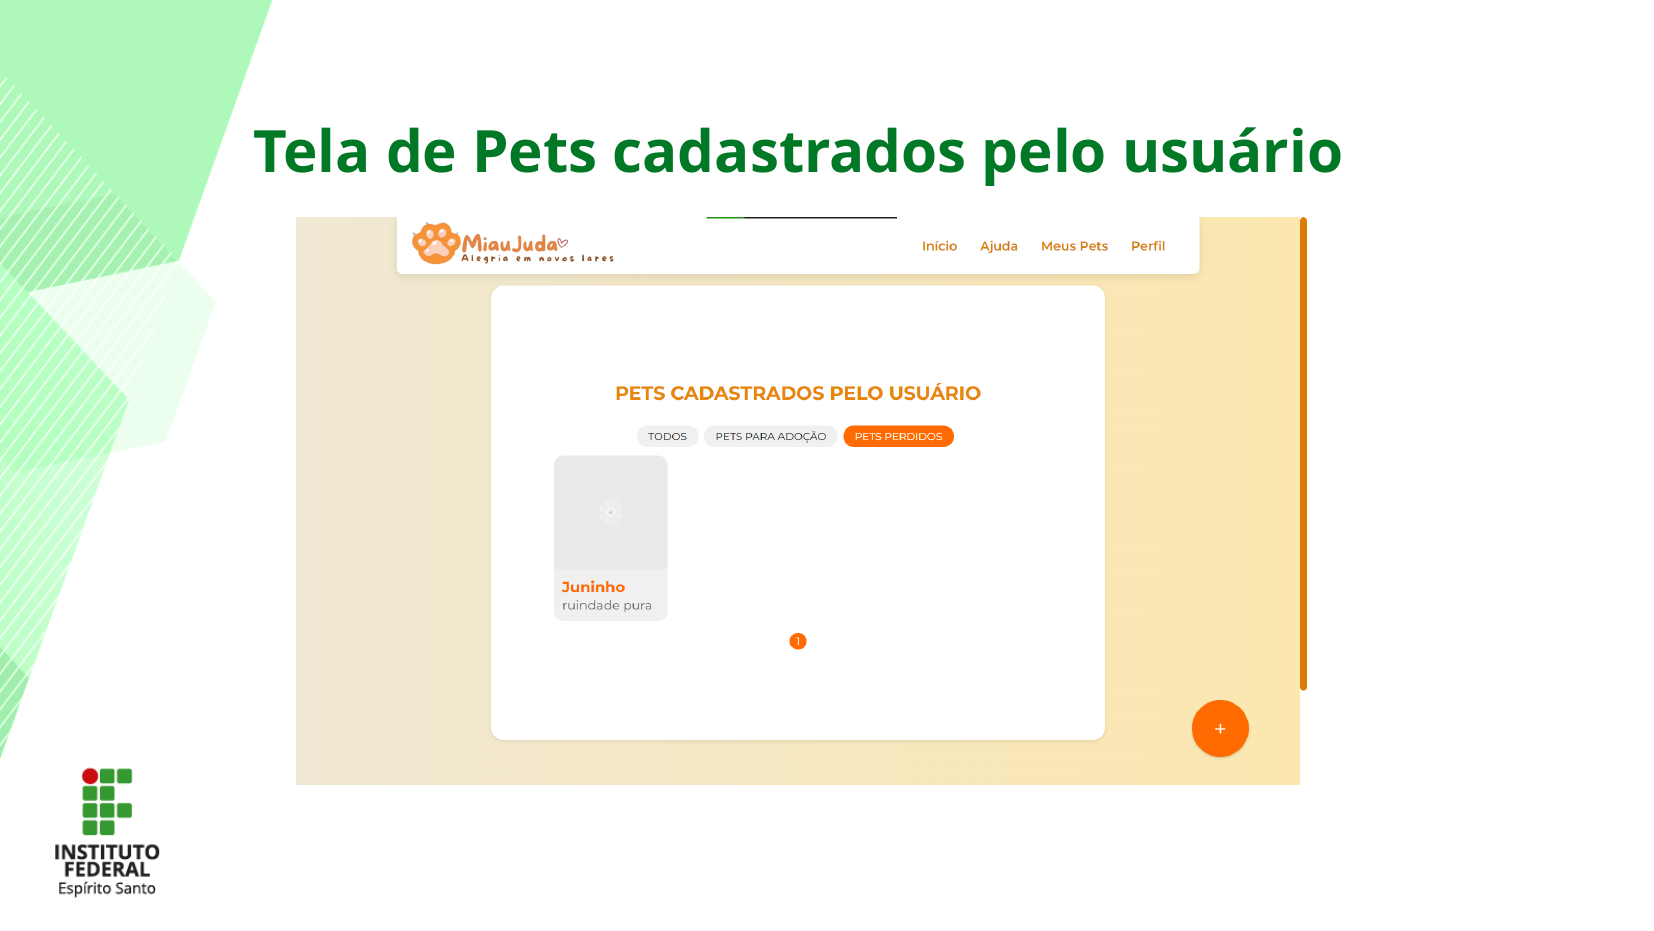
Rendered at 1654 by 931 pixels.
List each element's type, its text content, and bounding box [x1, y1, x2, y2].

text_box Tela de Pets cadastrados pelo usuário [238, 106, 1456, 192]
picture [0, 0, 1654, 931]
